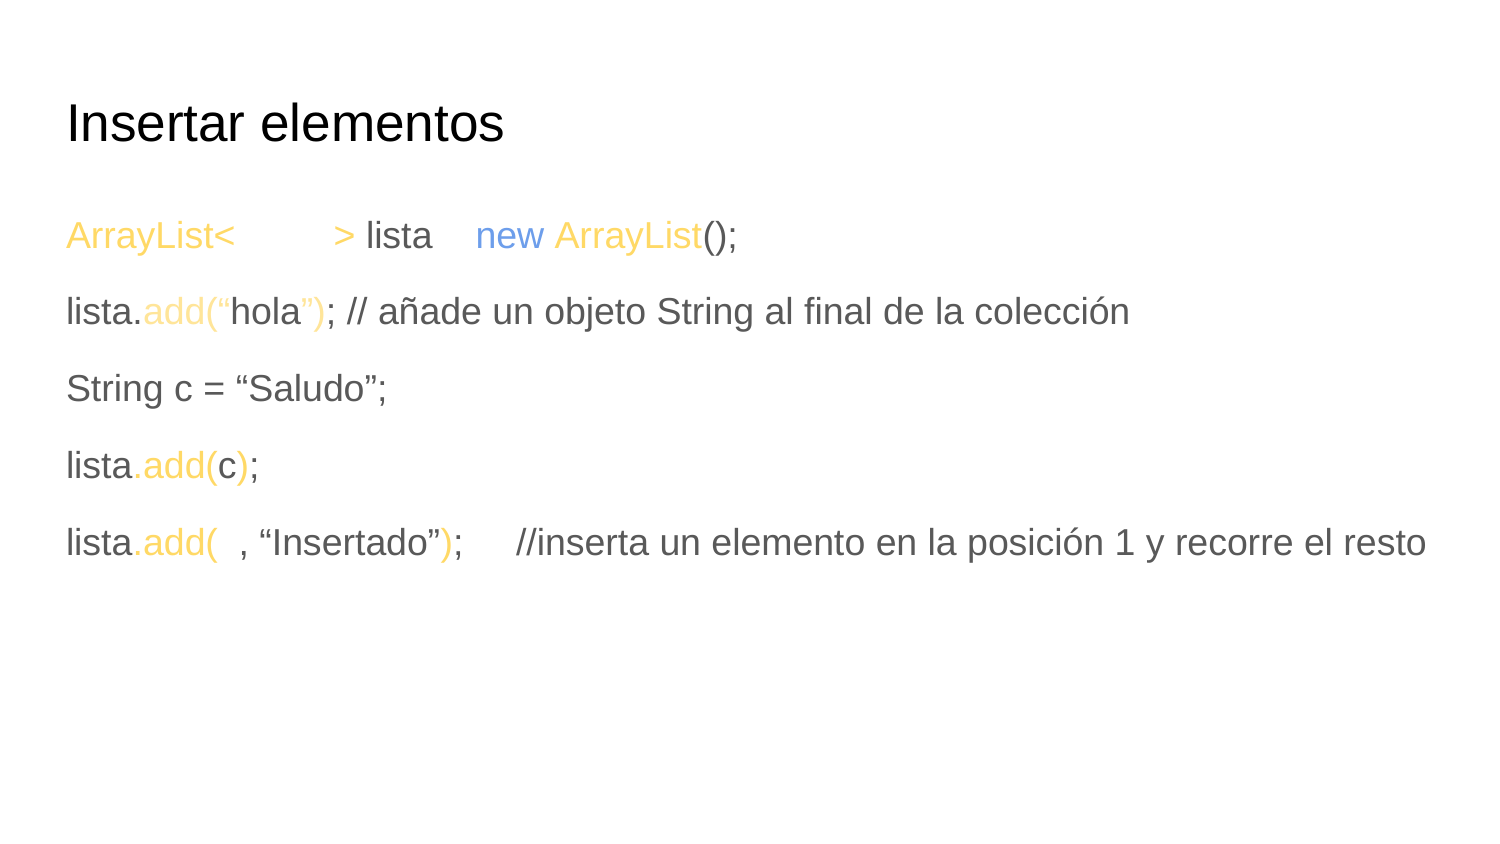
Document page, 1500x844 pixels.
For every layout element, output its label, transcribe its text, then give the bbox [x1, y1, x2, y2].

title Insertar elementos [51, 72, 1449, 167]
list ArrayList<String> lista = new ArrayList(); lista.add(“hola”); // añade un objeto String al final de la colección String c = “Saludo”; lista.add(c); lista.add(1, “Insertado”); //inserta un elemento en la posición 1 y recorre el resto [51, 189, 1449, 750]
